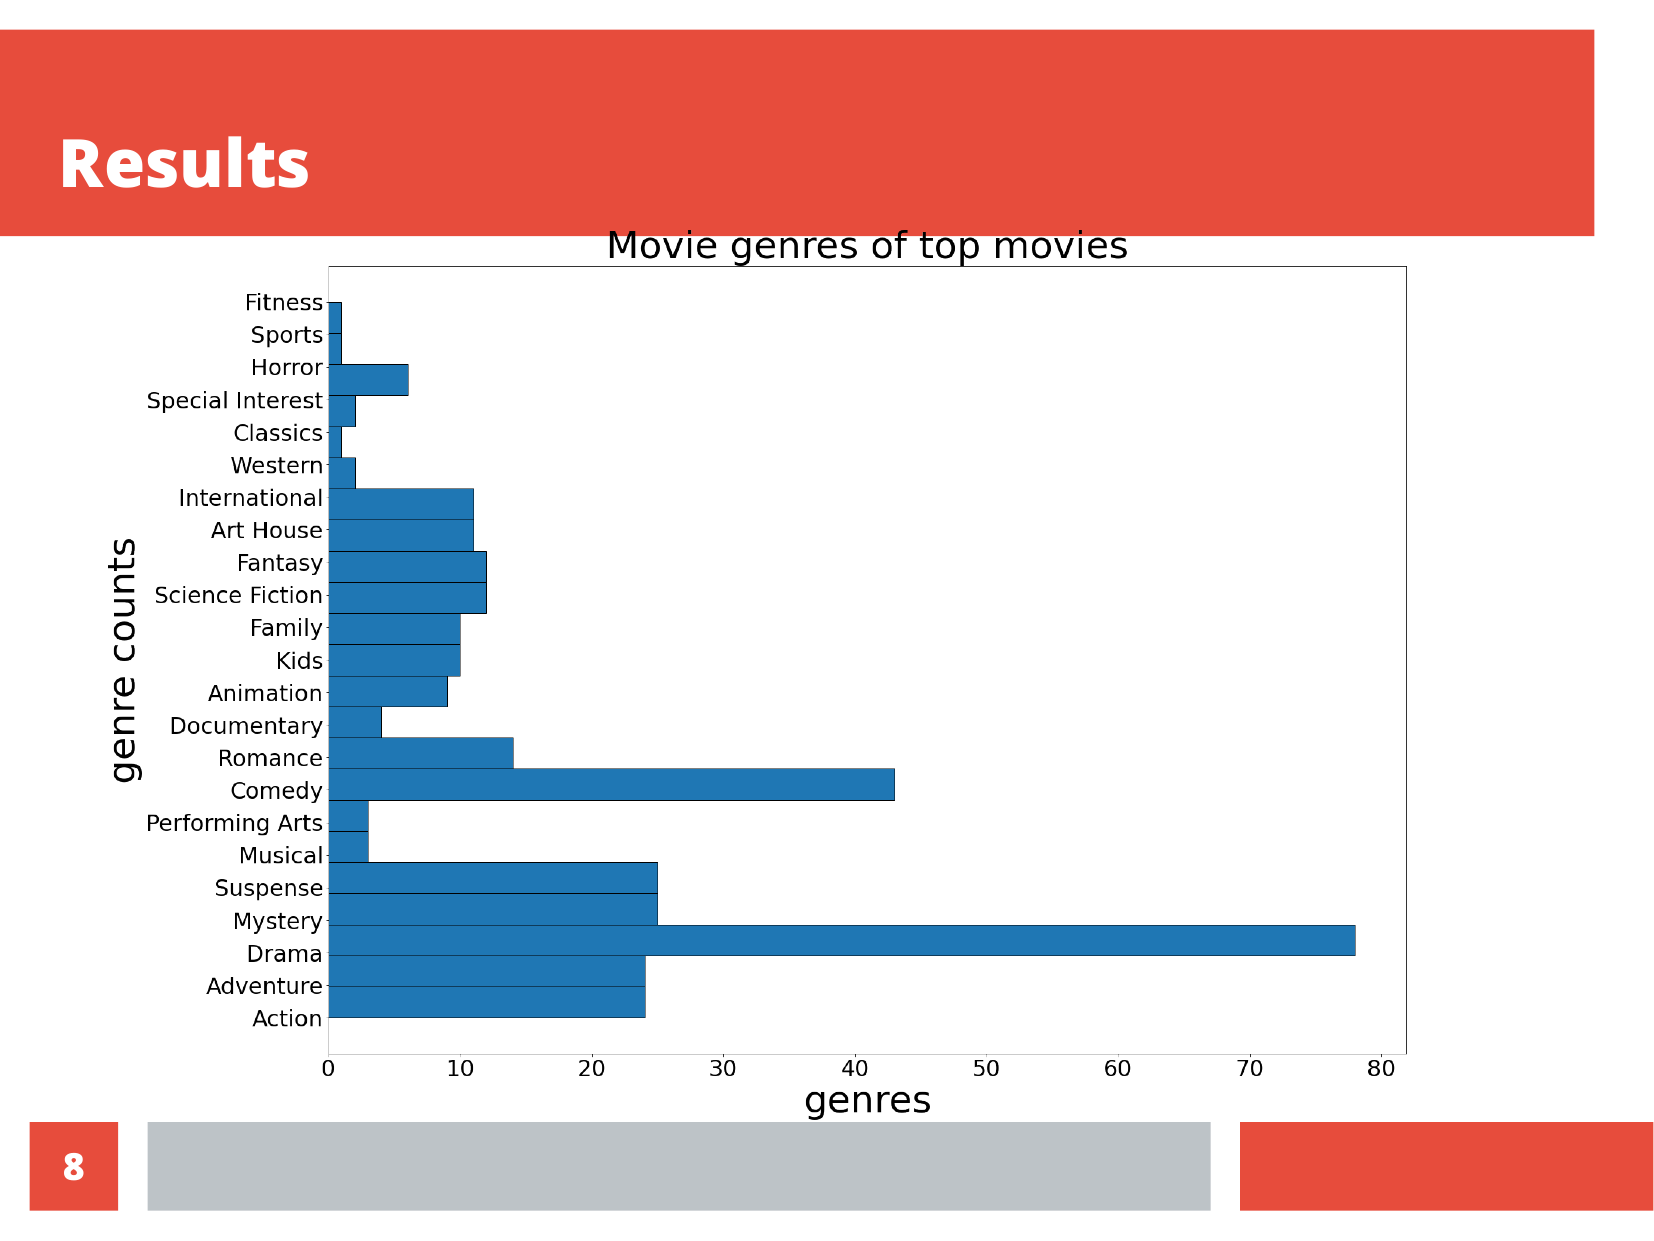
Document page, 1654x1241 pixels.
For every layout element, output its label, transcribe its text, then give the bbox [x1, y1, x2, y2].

picture [101, 224, 1411, 1125]
title Results [59, 59, 1595, 207]
